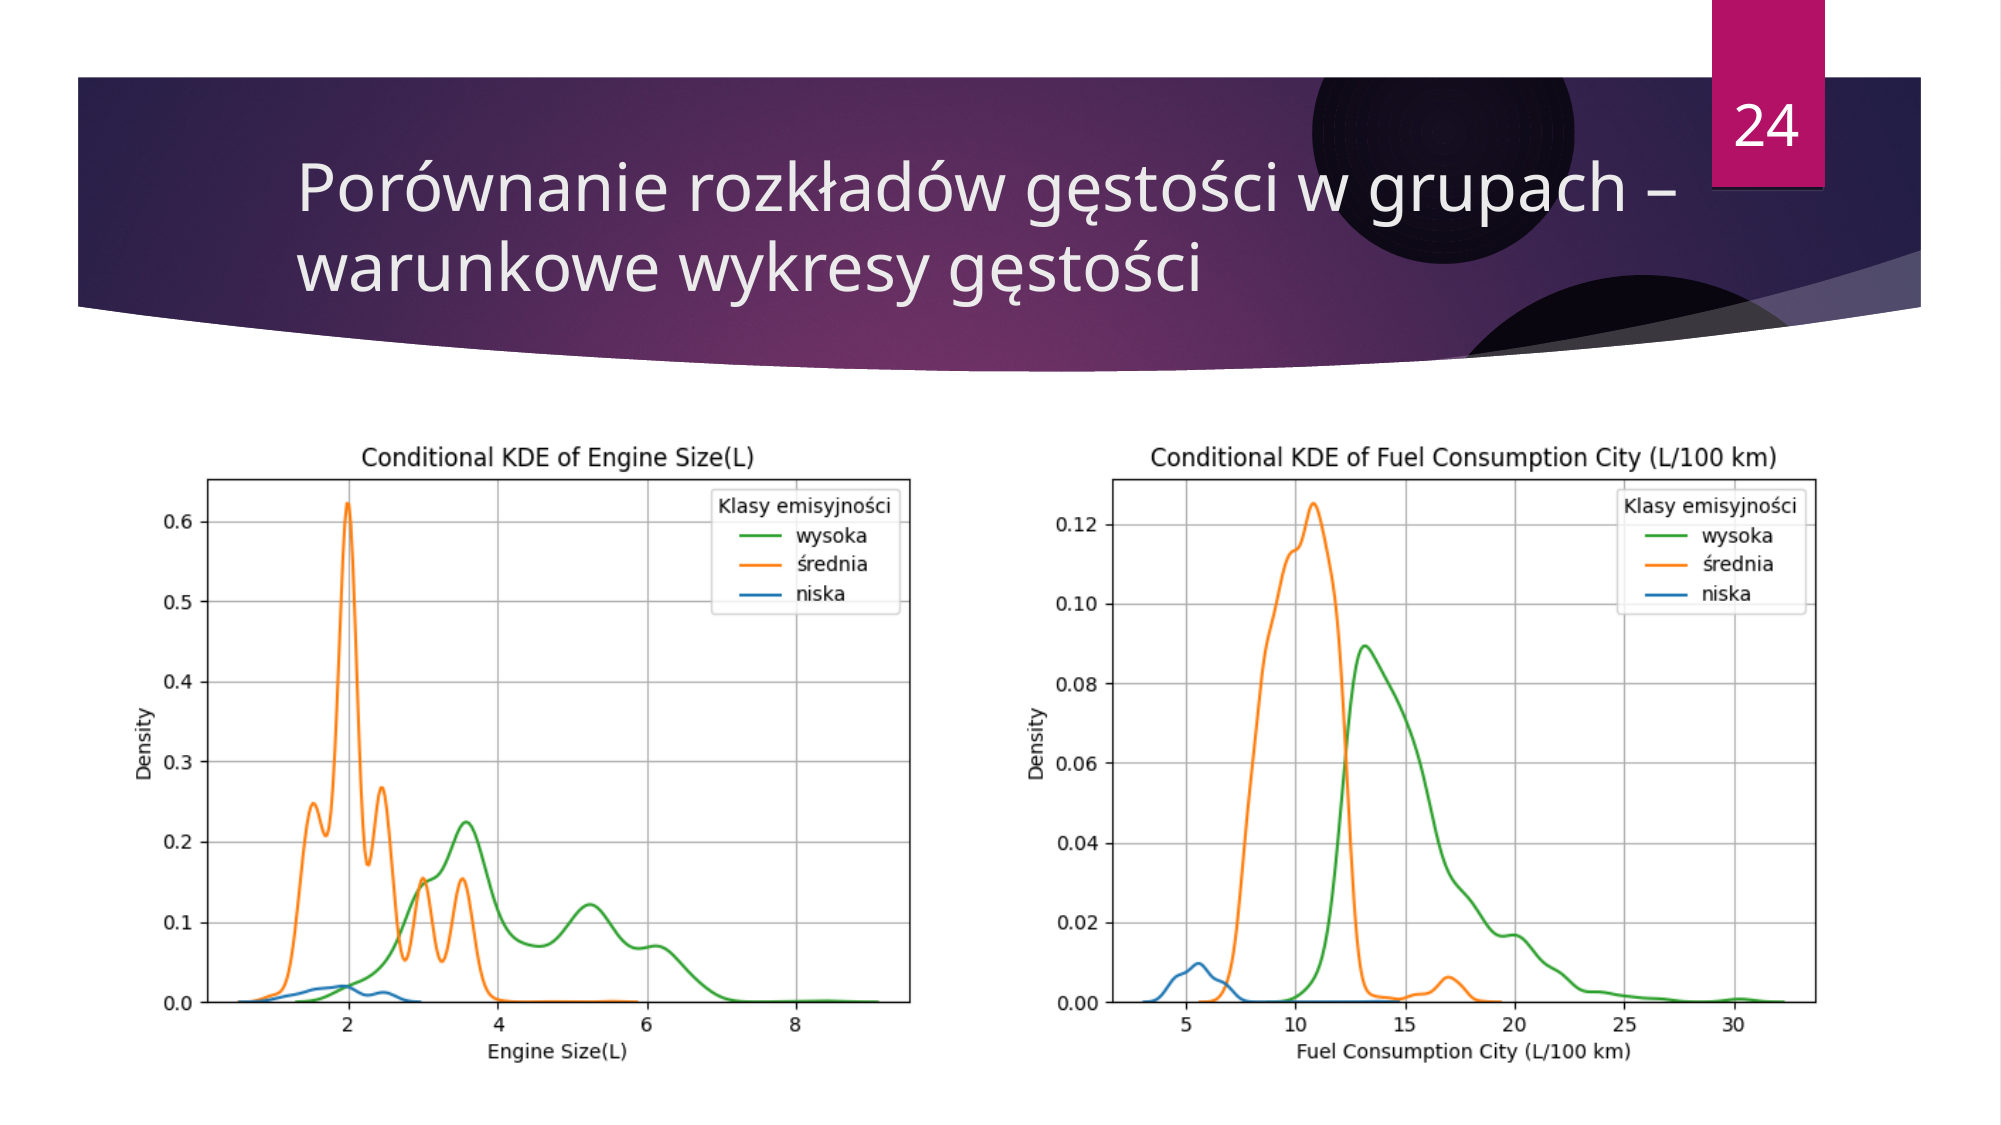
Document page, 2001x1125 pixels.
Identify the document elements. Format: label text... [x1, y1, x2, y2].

picture [94, 397, 1906, 1077]
title Porównanie rozkładów gęstości w grupach – warunkowe wykresy gęstości [281, 103, 1719, 347]
text_box [1698, 48, 1836, 175]
